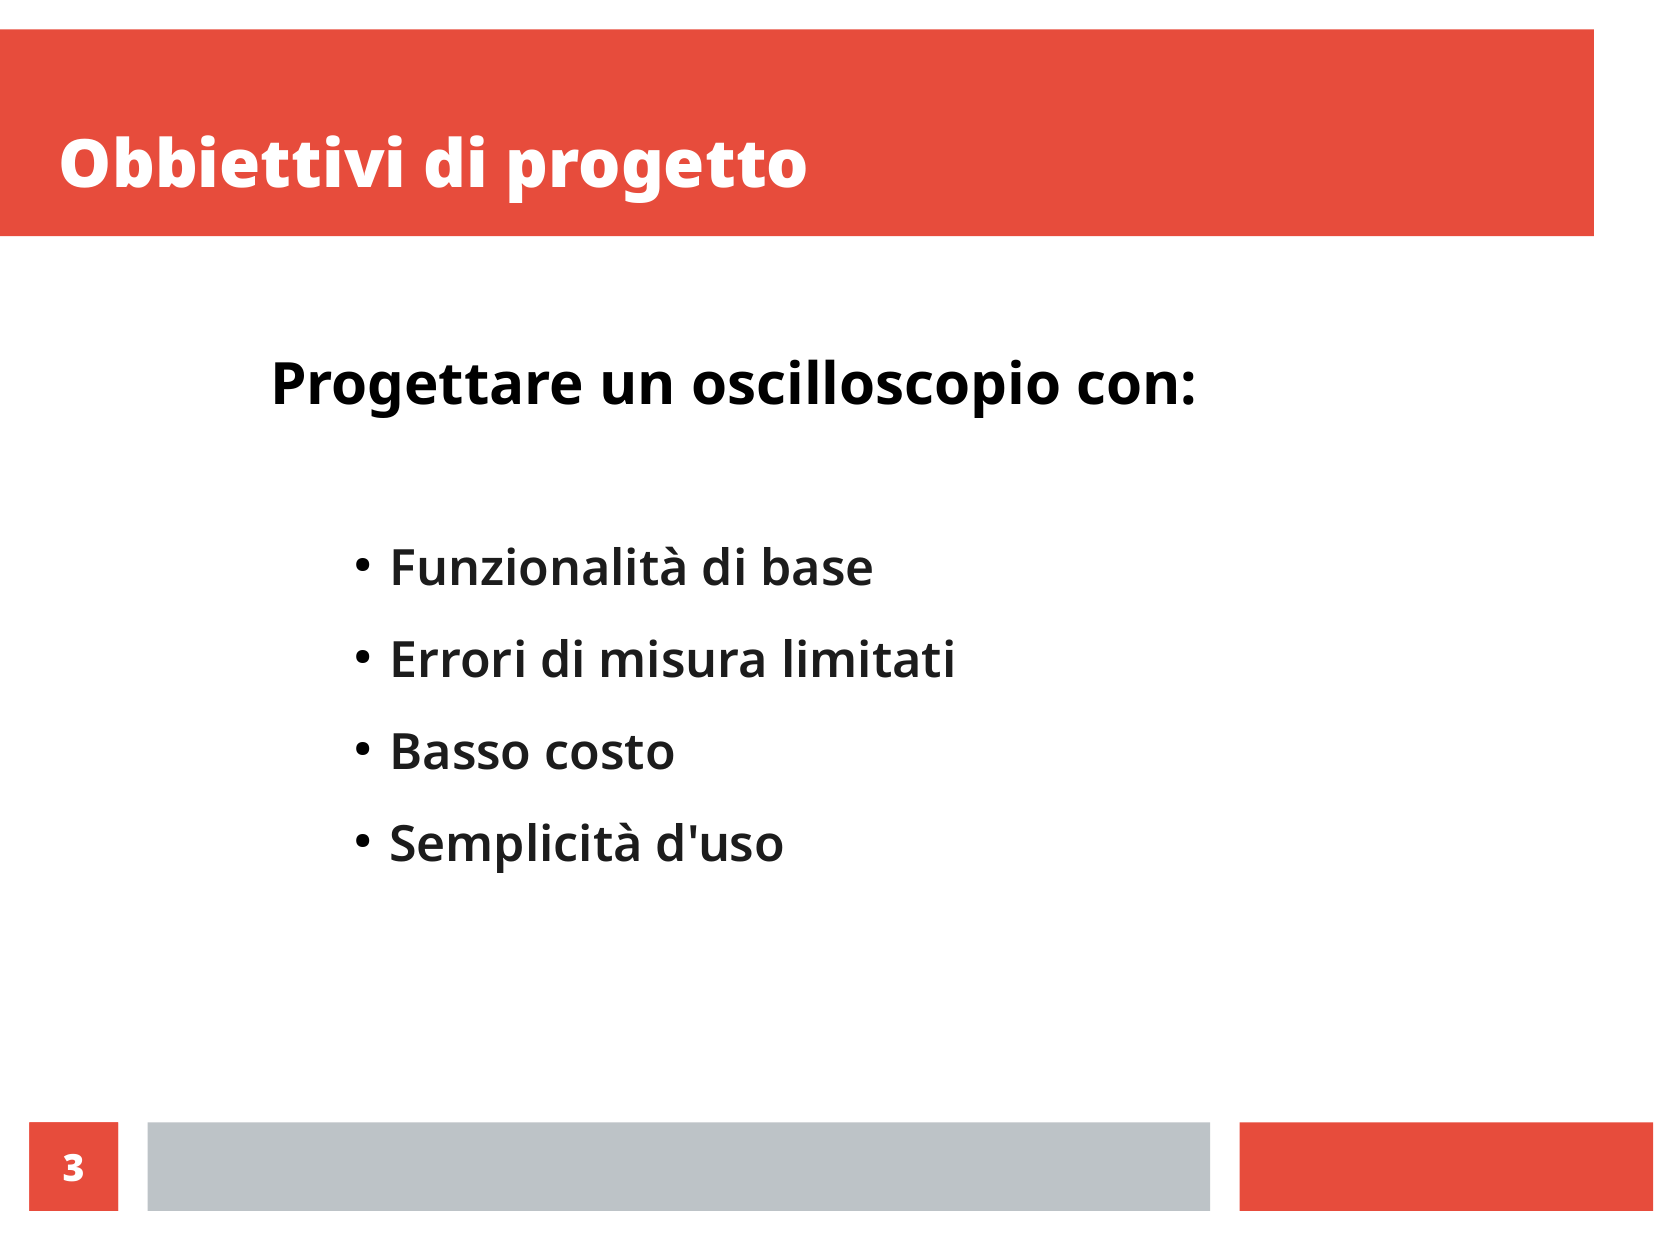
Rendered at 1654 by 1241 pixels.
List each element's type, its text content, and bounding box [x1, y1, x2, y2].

title Obbiettivi di progetto [58, 59, 1594, 207]
list Funzionalità di base Errori di misura limitati Basso costo Semplicità d'uso [353, 417, 1625, 1057]
text_box Progettare un oscilloscopio con: [255, 334, 1418, 418]
